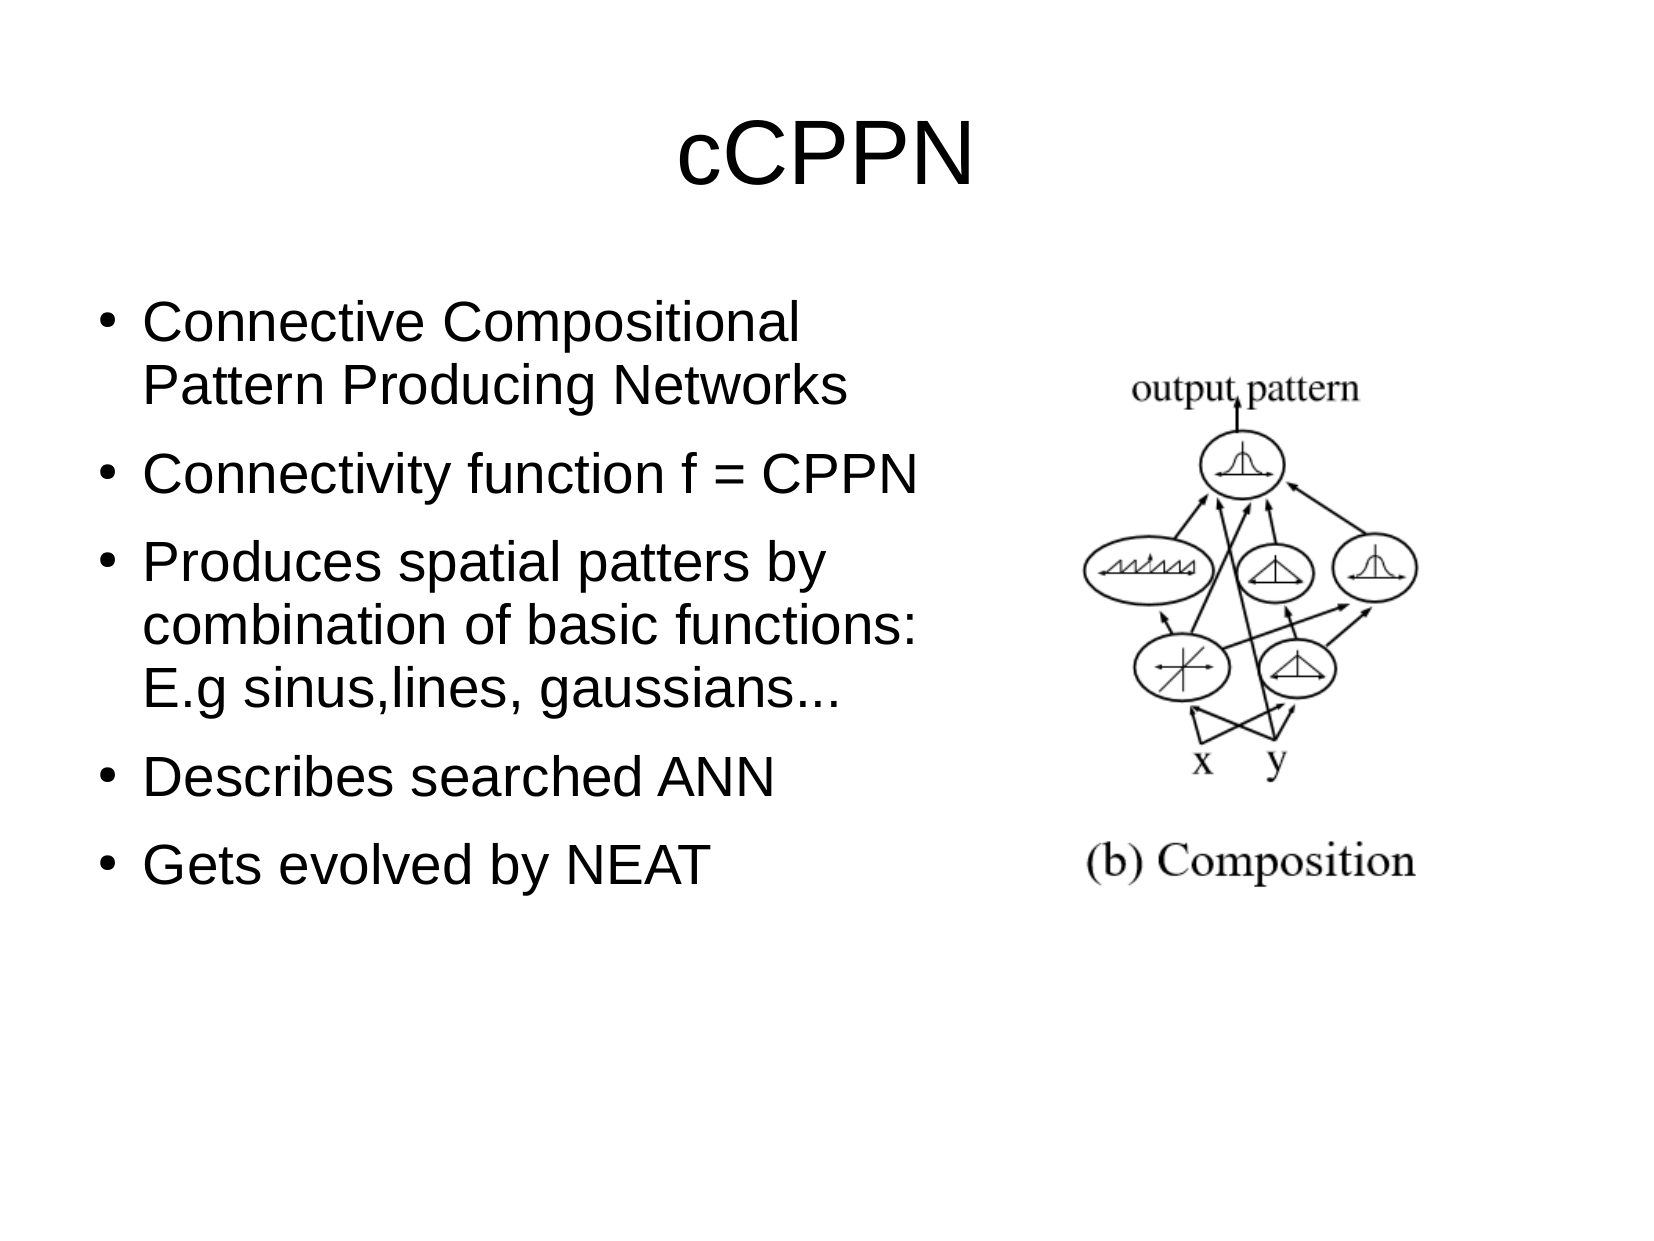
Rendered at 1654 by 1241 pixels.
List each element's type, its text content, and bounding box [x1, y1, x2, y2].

picture [993, 327, 1560, 898]
title cCPPN [82, 49, 1571, 257]
list Connective Compositional Pattern Producing Networks Connectivity function f = CPPN Produces spatial patters by combination of basic functions: E.g sinus,lines, gaussians... Describes searched ANN Gets evolved by NEAT [82, 290, 922, 1010]
